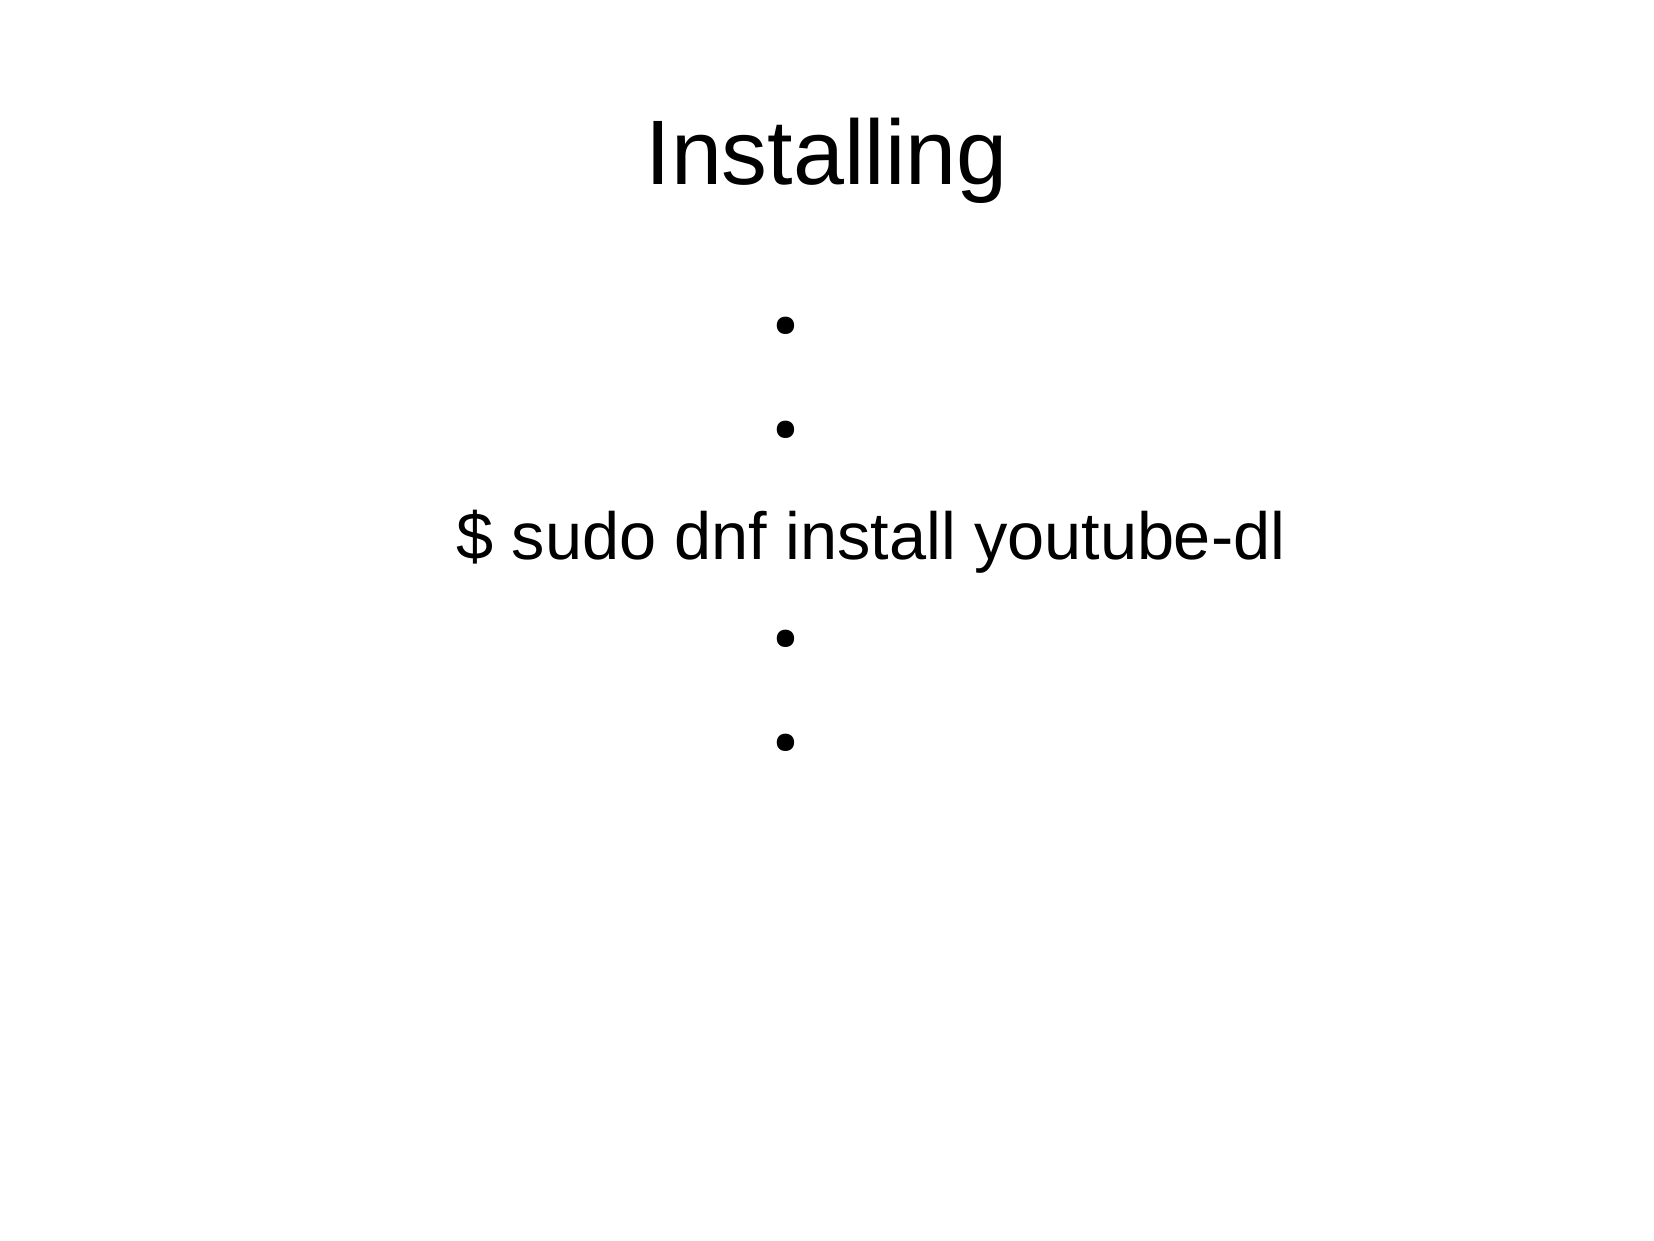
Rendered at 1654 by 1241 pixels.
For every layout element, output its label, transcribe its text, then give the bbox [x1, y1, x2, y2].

list $ sudo dnf install youtube-dl [82, 290, 1571, 1010]
title Installing [82, 49, 1571, 257]
